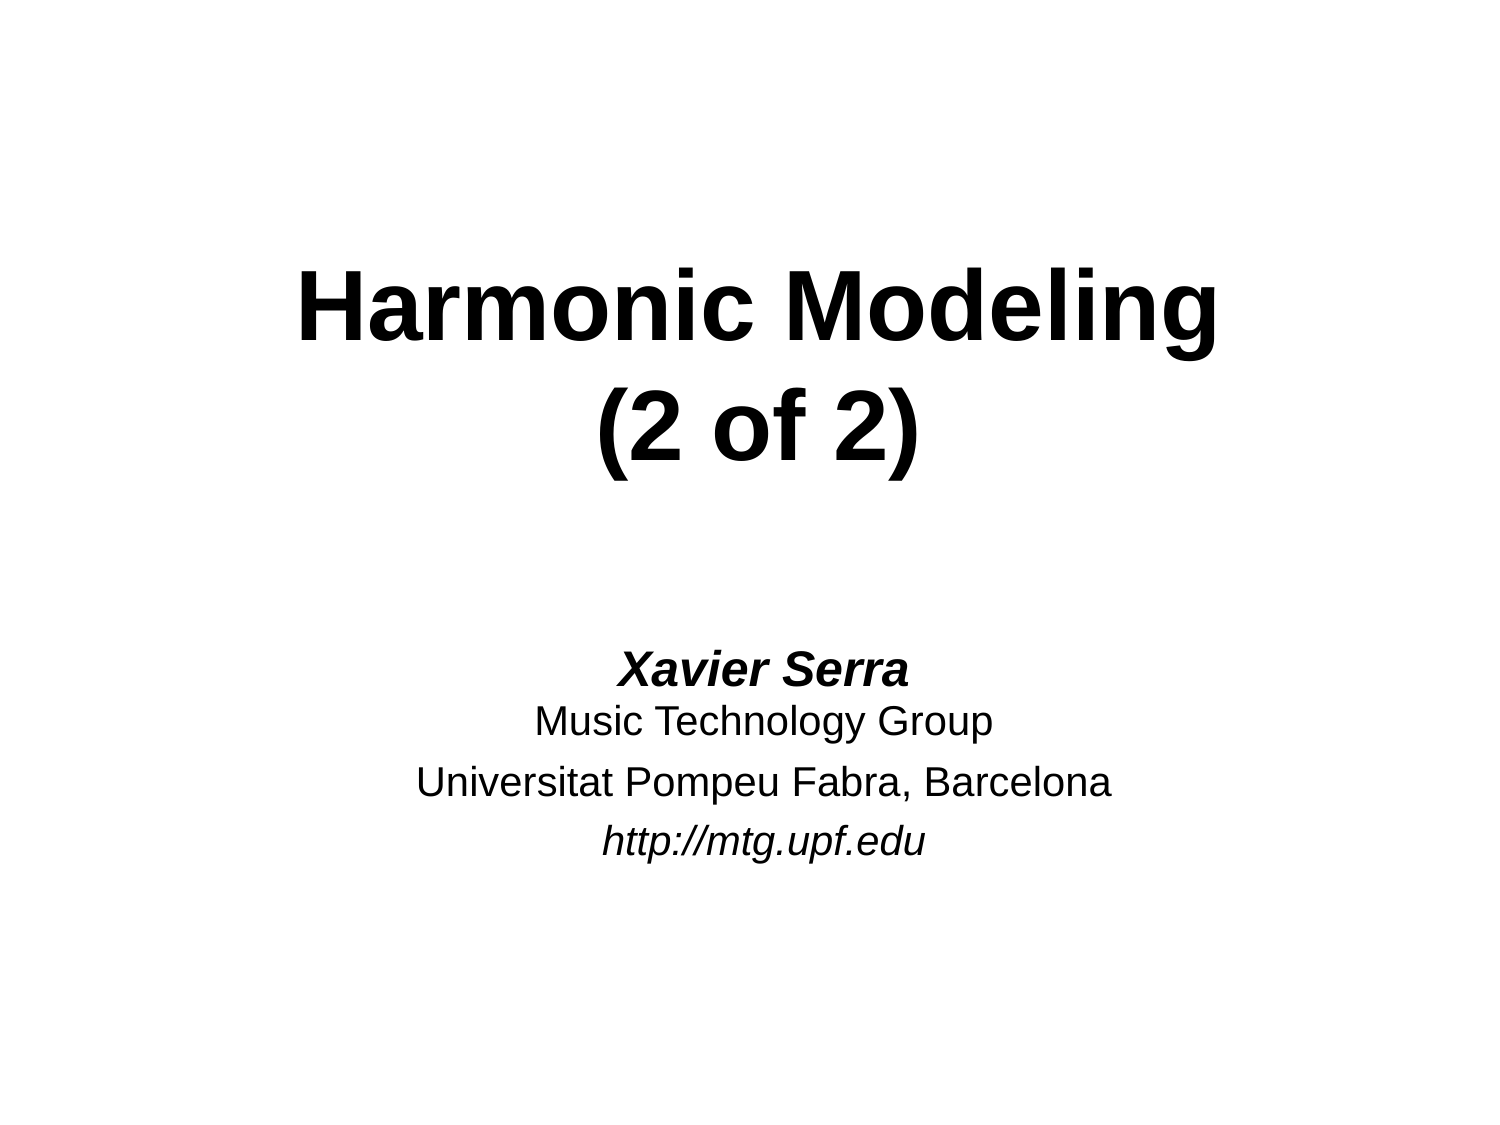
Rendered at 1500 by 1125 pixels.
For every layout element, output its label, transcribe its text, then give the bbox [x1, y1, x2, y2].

title Harmonic Modeling (2 of 2) [75, 90, 1406, 631]
text_box Xavier Serra Music Technology Group Universitat Pompeu Fabra, Barcelona http://mtg.upf.edu [307, 633, 1221, 964]
